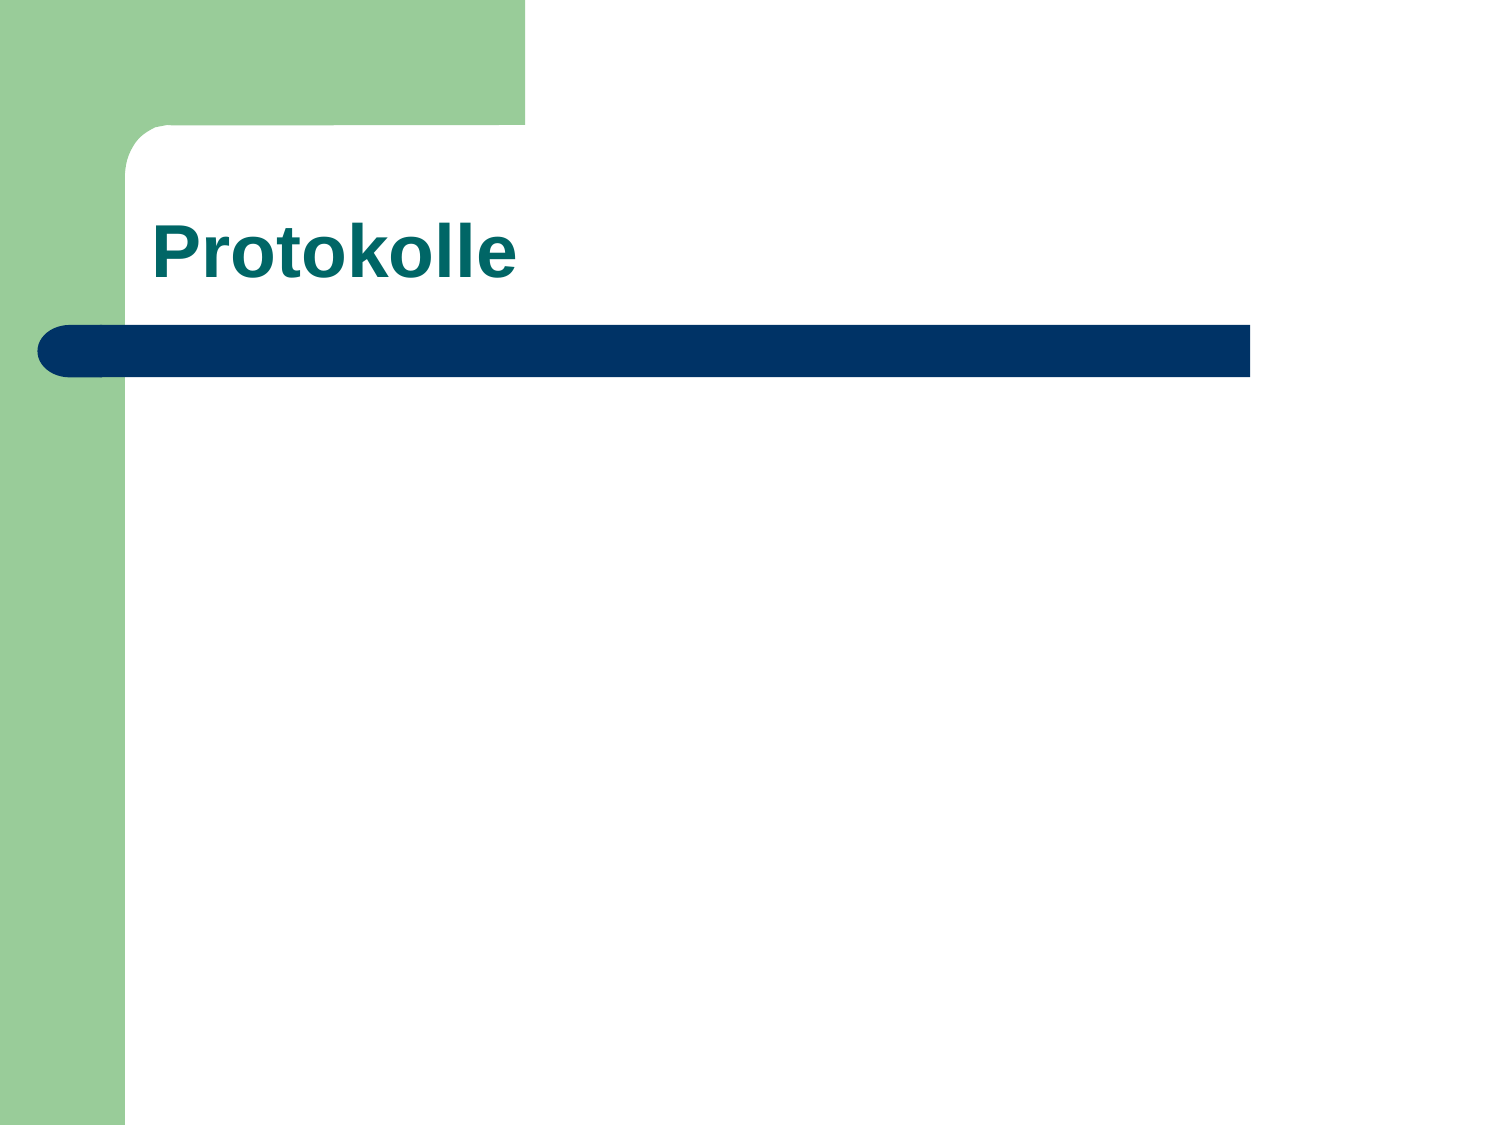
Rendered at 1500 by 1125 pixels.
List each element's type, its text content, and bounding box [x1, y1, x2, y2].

title Protokolle [136, 136, 1414, 301]
